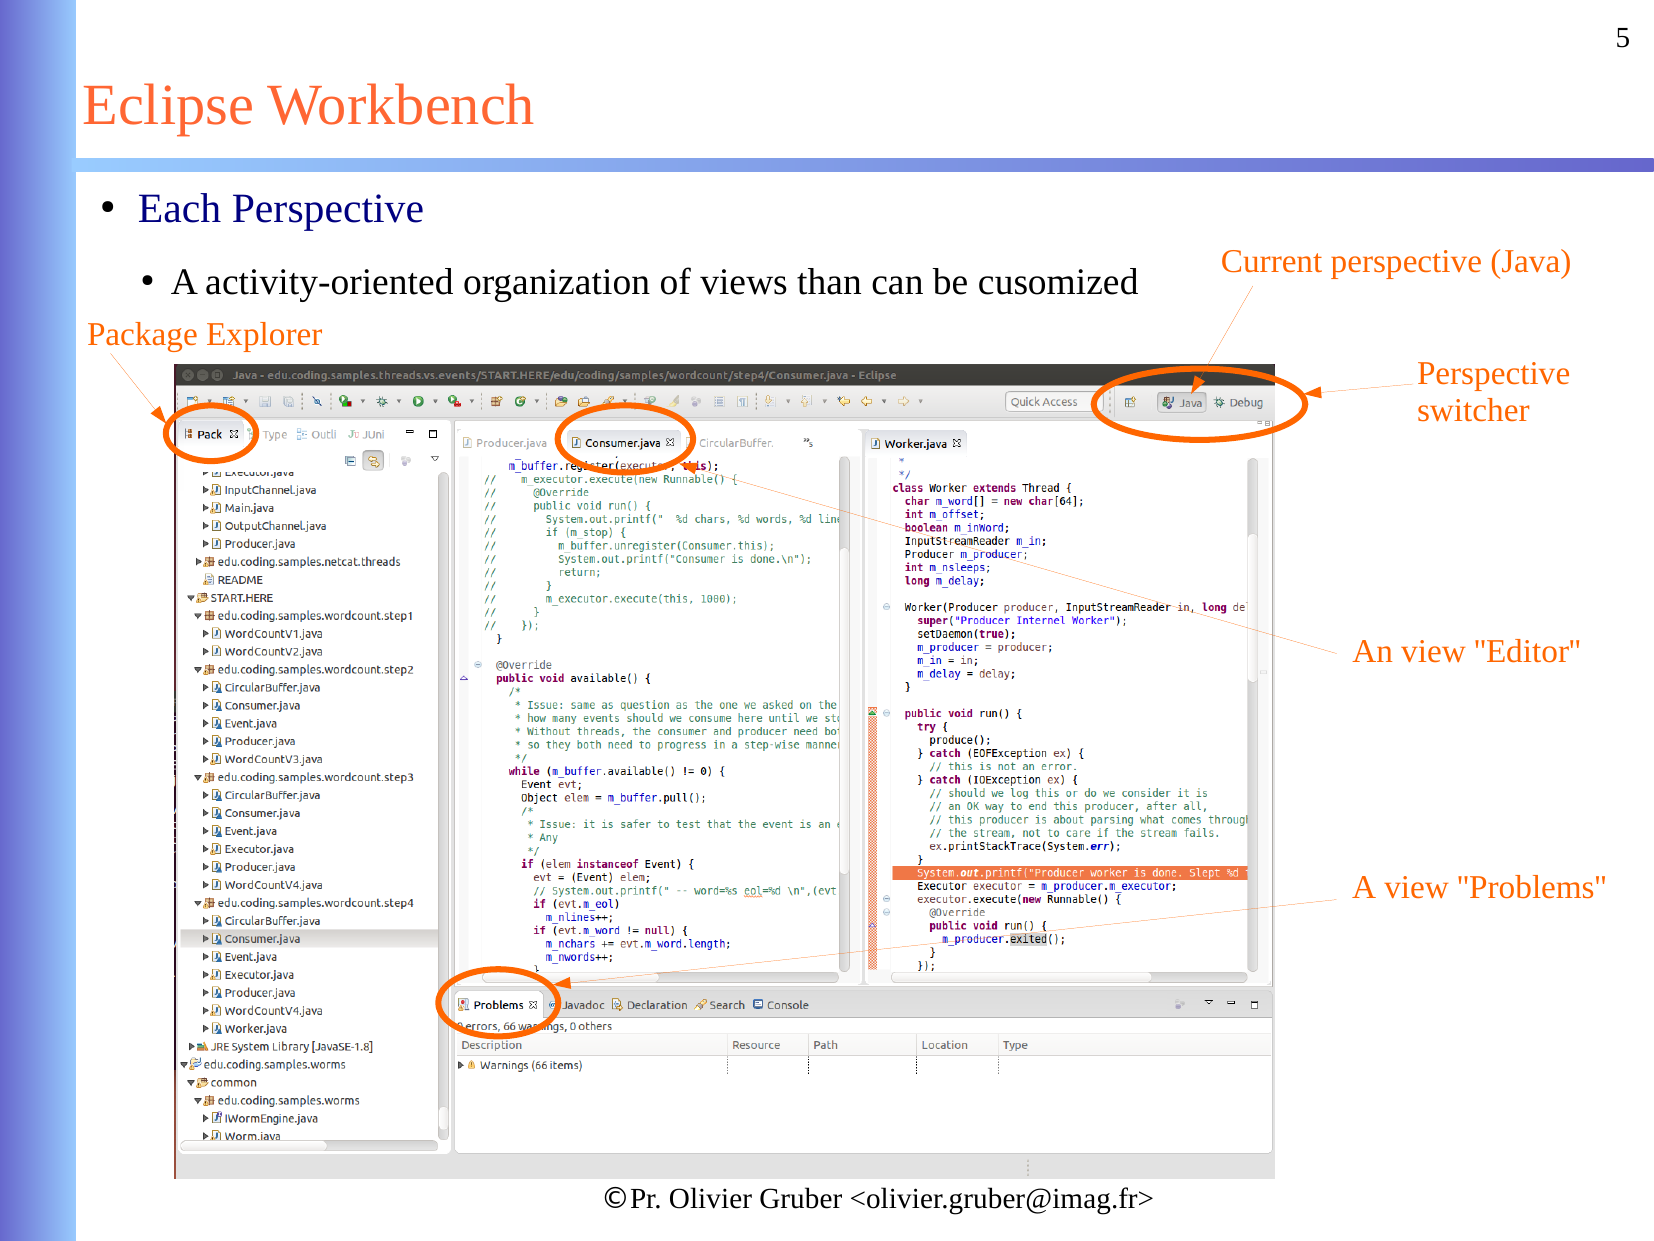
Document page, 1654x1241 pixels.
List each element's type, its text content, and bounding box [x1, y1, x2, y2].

text_box Perspective switcher [1417, 355, 1571, 430]
picture [1209, 364, 1275, 375]
picture [174, 364, 1275, 1179]
text_box A view ''Problems'' [1352, 868, 1606, 907]
list Each Perspective A activity-oriented organization of views than can be cusomized [82, 185, 1571, 339]
text_box Package Explorer [87, 315, 439, 353]
picture [1097, 372, 1275, 436]
text_box Current perspective (Java) [1220, 242, 1573, 280]
picture [174, 409, 253, 458]
picture [442, 973, 555, 1033]
title Eclipse Workbench [82, 49, 1571, 161]
text_box An view ''Editor'' [1352, 632, 1582, 670]
picture [561, 409, 690, 469]
